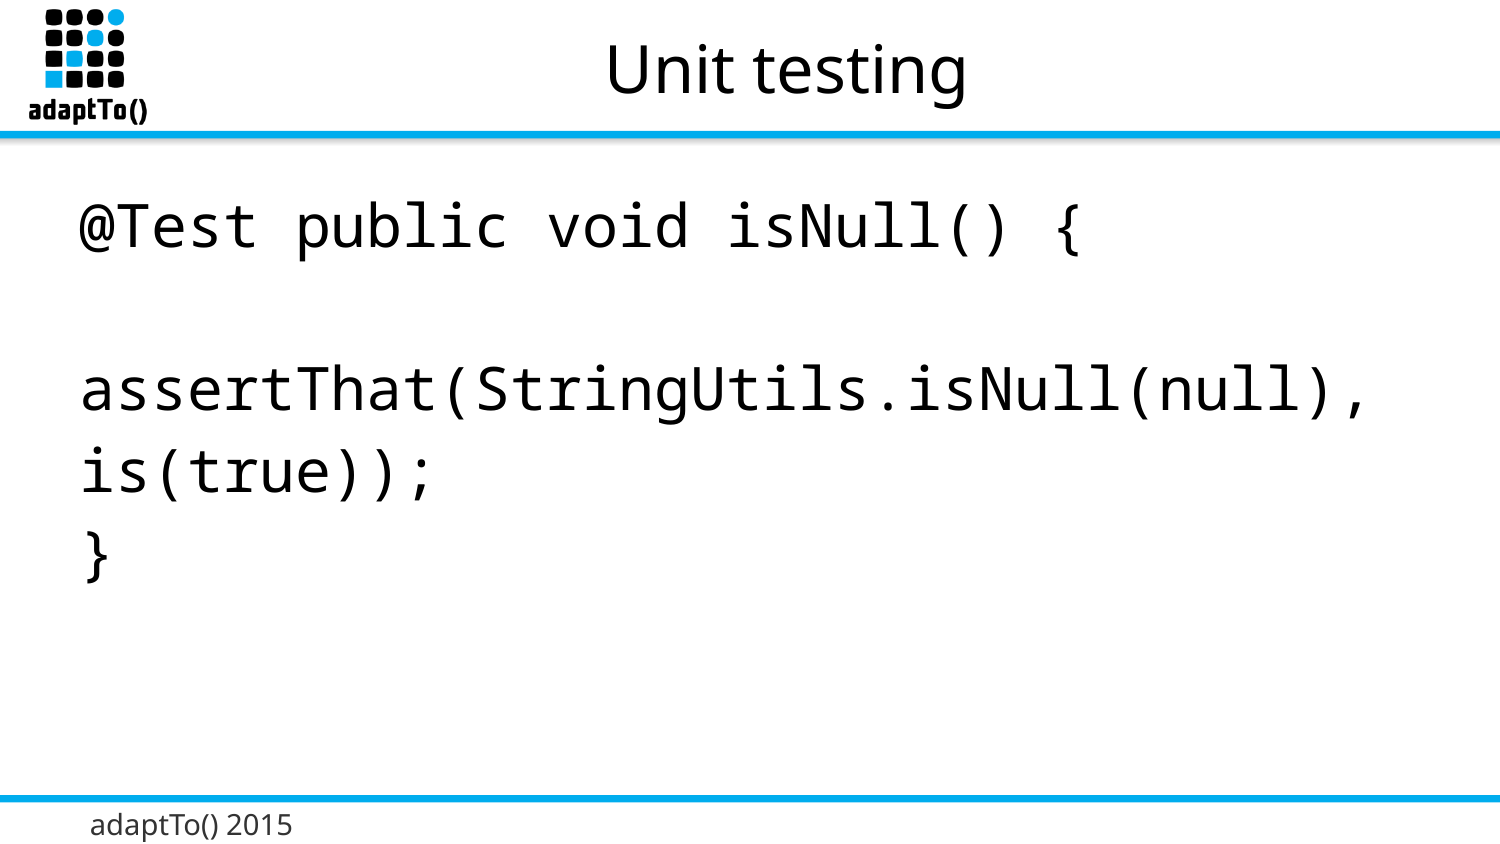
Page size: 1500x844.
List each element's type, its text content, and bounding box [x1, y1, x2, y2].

picture [27, 6, 148, 126]
list @Test public void isNull() { assertThat(StringUtils.isNull(null), is(true)); } [52, 183, 1447, 760]
title Unit testing [150, 15, 1425, 121]
